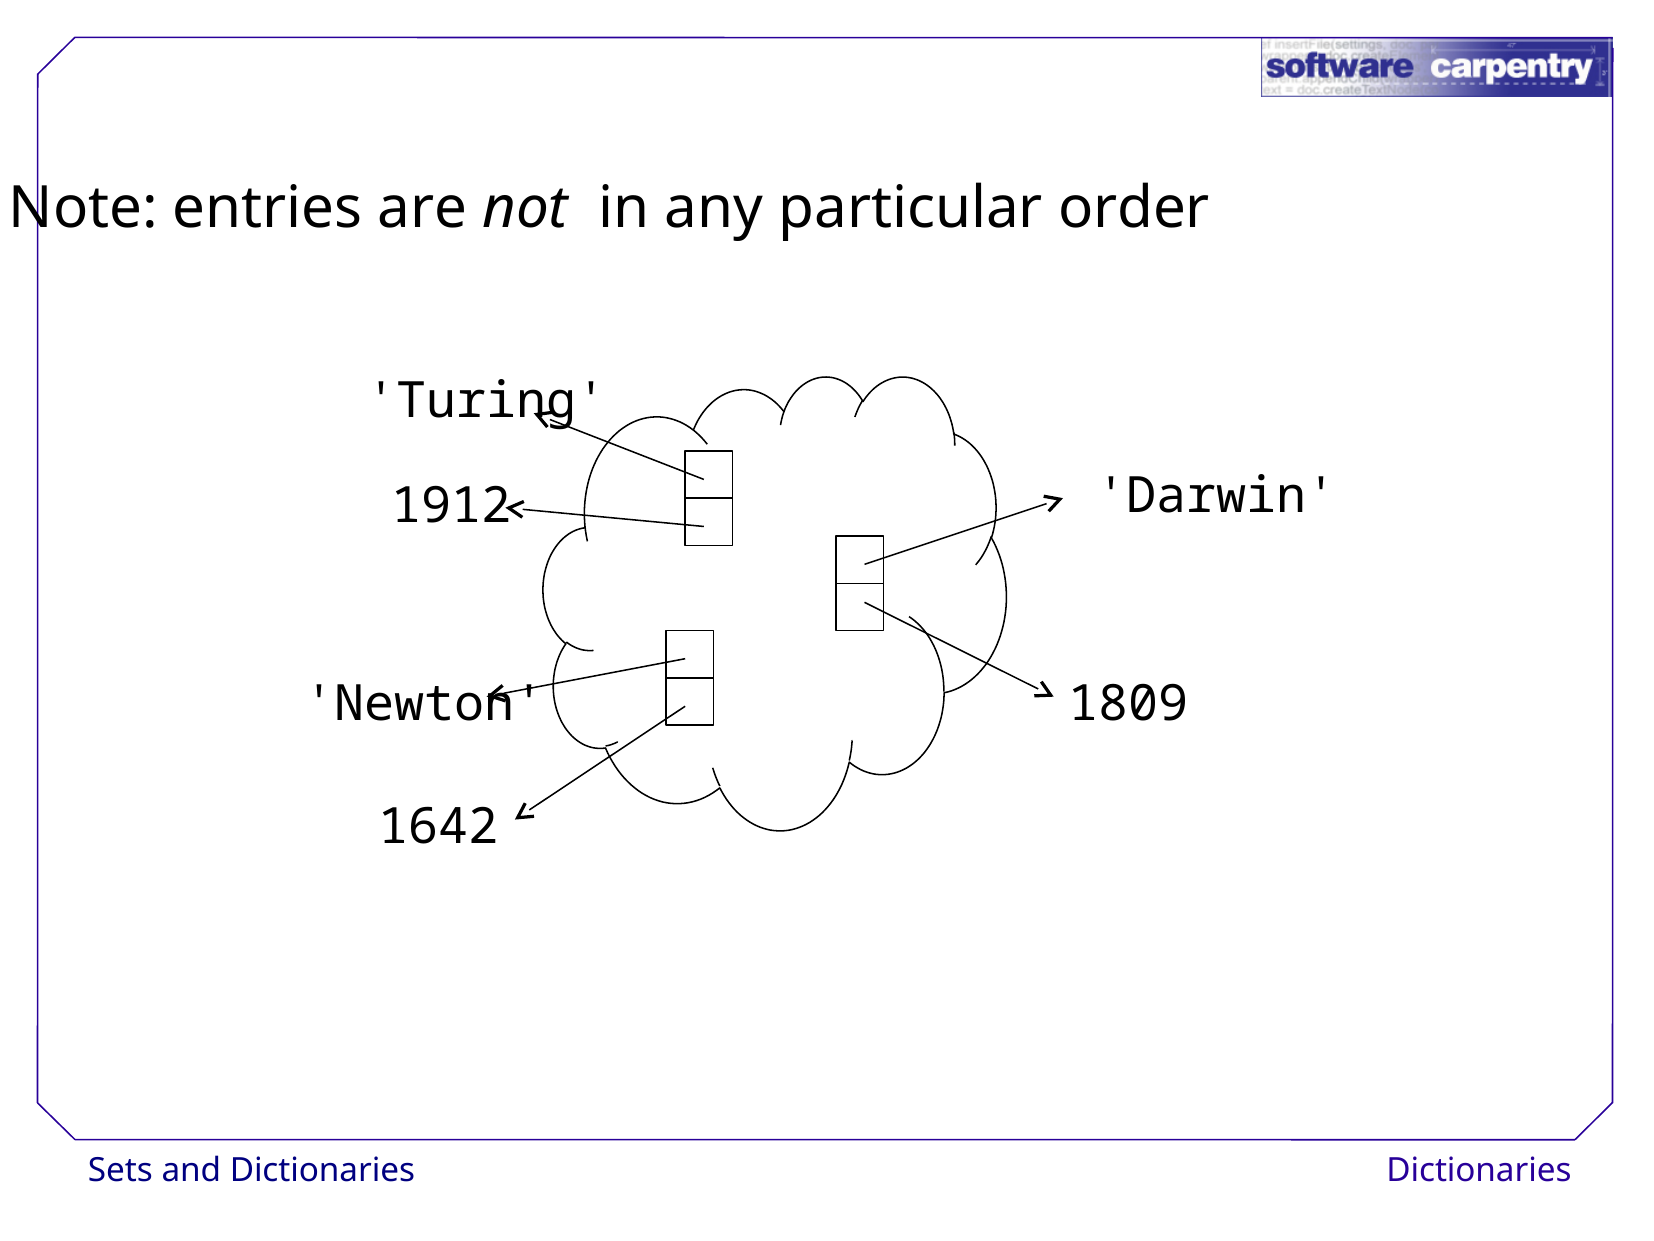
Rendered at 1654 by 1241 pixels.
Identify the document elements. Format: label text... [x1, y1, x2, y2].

text_box 'Newton' [461, 696, 477, 717]
text_box 1912 [376, 470, 497, 537]
text_box 'Turing' [351, 365, 525, 433]
text_box 'Newton' [289, 668, 478, 735]
text_box Note: entries are not in any particular order [0, 126, 1375, 248]
picture [1261, 39, 1613, 97]
text_box 'Darwin' [1081, 460, 1265, 527]
text_box 1809 [1053, 668, 1190, 735]
text_box 1642 [364, 791, 506, 858]
